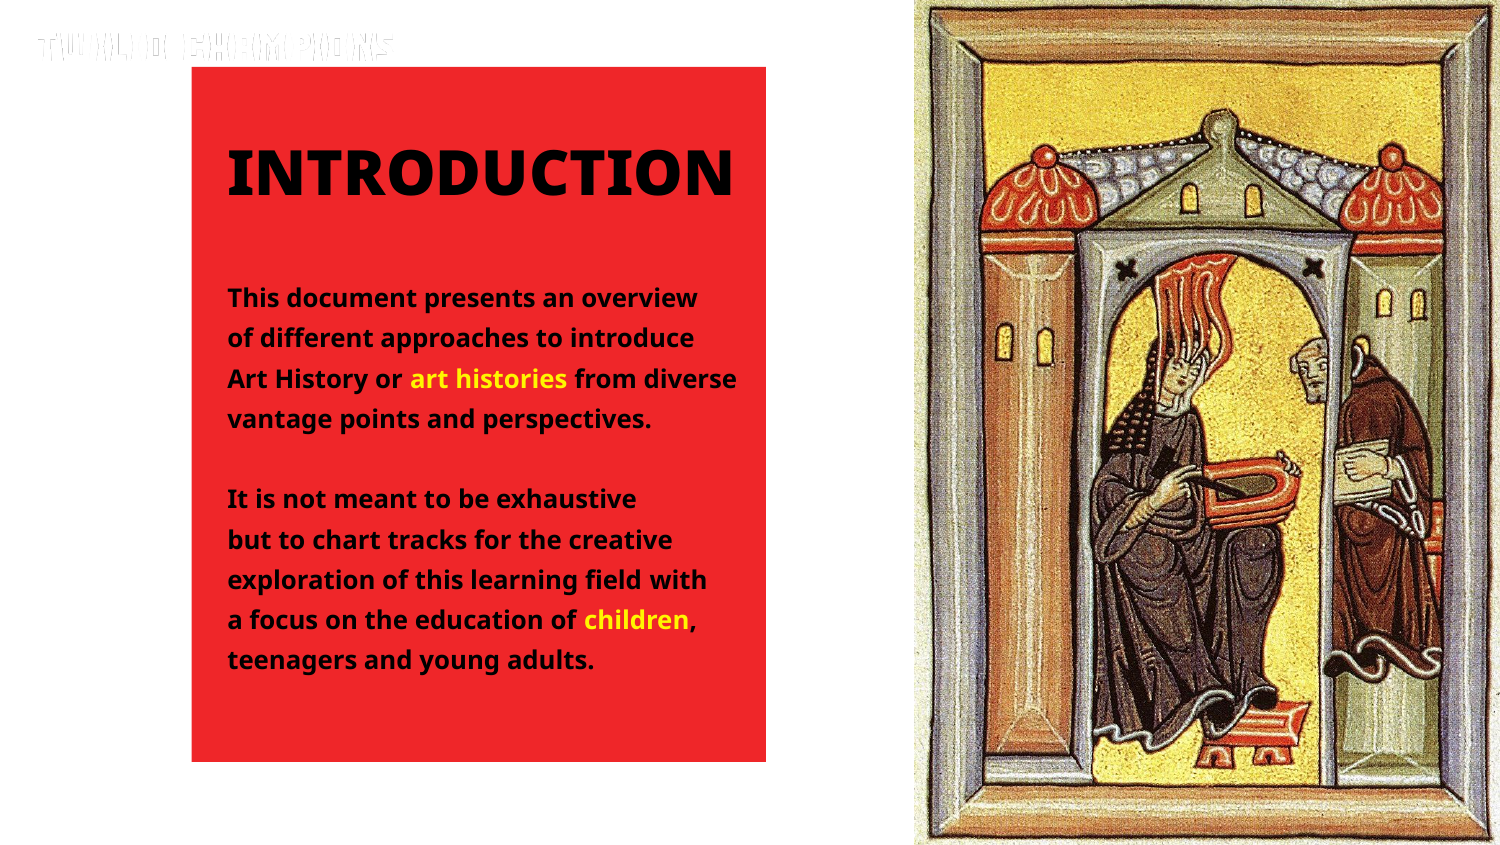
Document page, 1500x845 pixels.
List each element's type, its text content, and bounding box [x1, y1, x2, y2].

picture [914, 0, 1500, 845]
picture [37, 33, 394, 61]
title This document presents an overview of different approaches to introduce Art History or art histories from diverse vantage points and perspectives. It is not meant to be exhaustive but to chart tracks for the creative exploration of this learning field with a focus on the education of children, teenagers and young adults. [212, 260, 762, 693]
title Introduction [212, 118, 784, 224]
text_box [191, 66, 766, 762]
